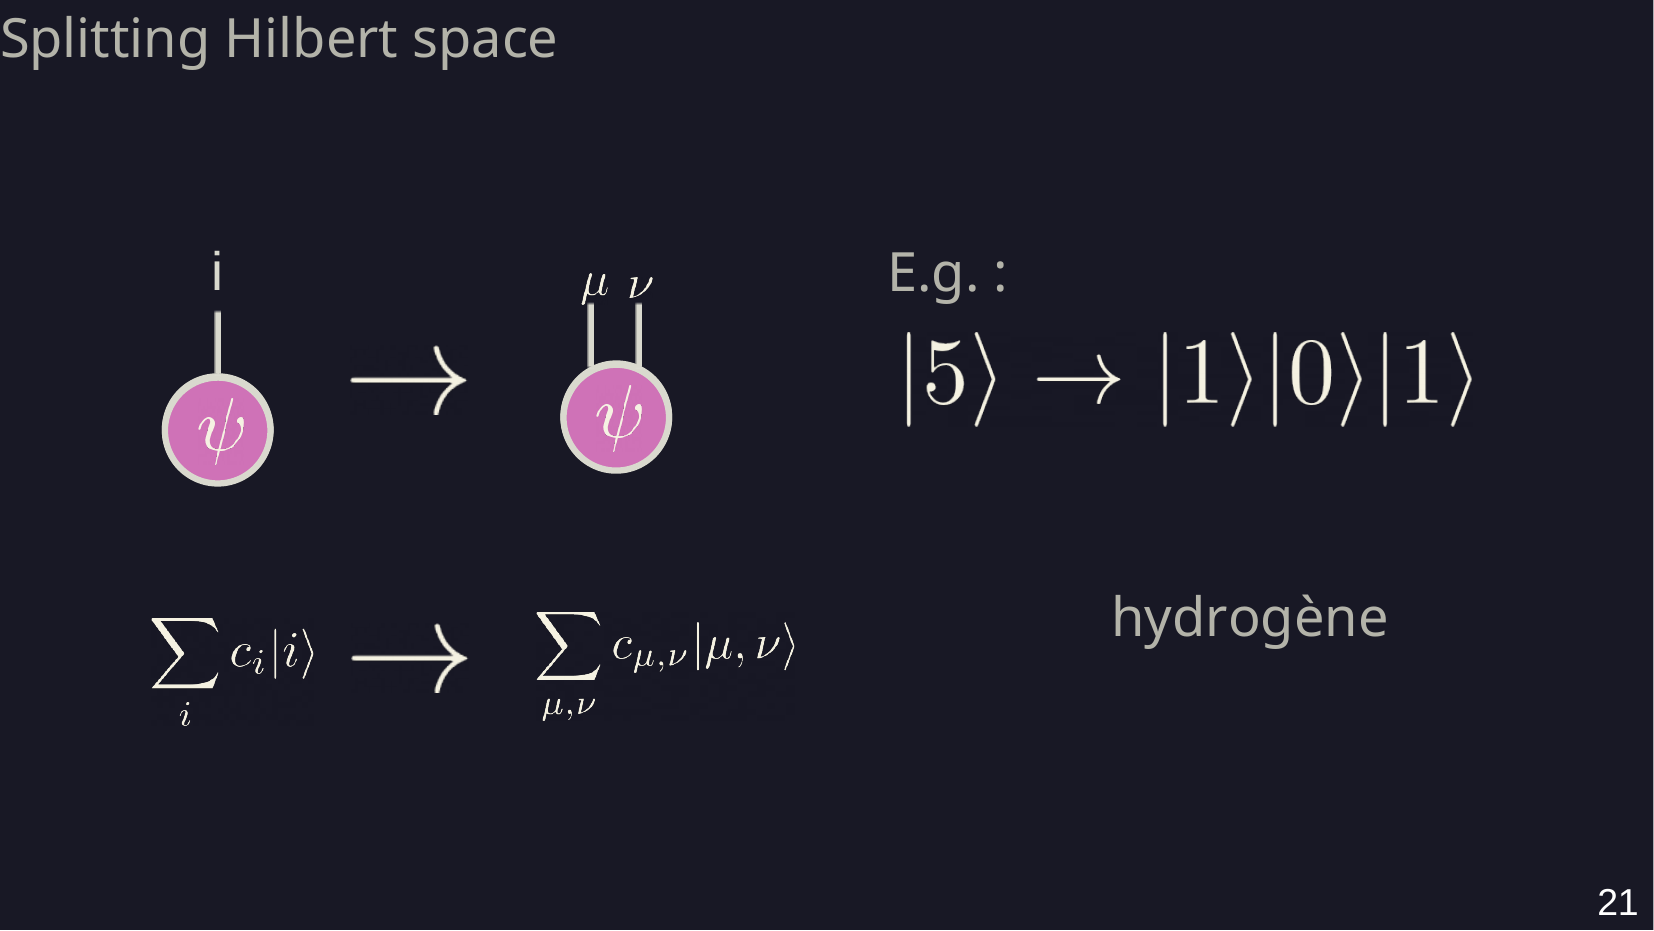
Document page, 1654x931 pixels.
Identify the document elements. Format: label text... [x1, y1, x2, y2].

text_box [563, 363, 670, 471]
picture [151, 618, 314, 726]
picture [596, 385, 642, 452]
text_box Splitting Hilbert space [0, 0, 951, 75]
picture [629, 277, 653, 298]
text_box [164, 376, 271, 484]
picture [198, 398, 244, 465]
text_box <number> [1509, 873, 1654, 931]
picture [635, 300, 642, 370]
picture [214, 308, 221, 377]
text_box hydrogène [1111, 578, 1654, 653]
picture [581, 273, 608, 370]
picture [906, 332, 1473, 427]
picture [350, 345, 468, 415]
picture [351, 623, 469, 693]
picture [536, 612, 795, 721]
text_box E.g. : [887, 232, 1023, 308]
text_box i [196, 233, 244, 323]
